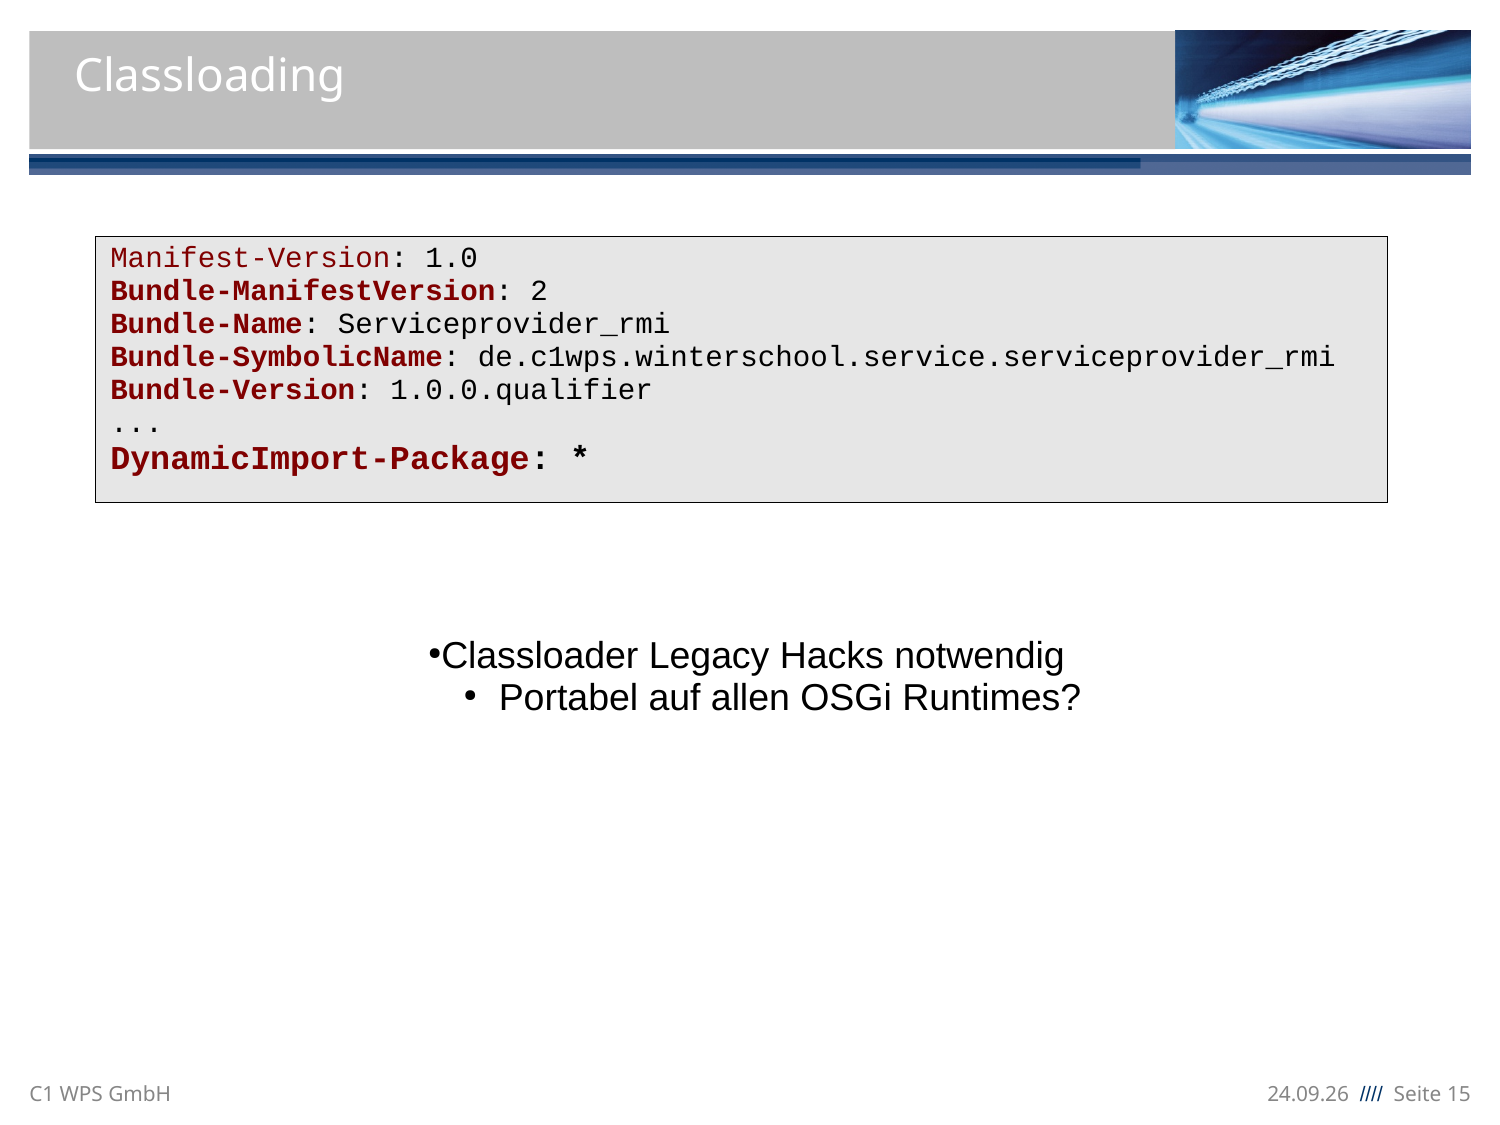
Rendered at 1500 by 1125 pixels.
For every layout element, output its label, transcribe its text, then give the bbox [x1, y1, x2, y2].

picture [1175, 30, 1471, 149]
picture [29, 154, 1471, 175]
text_box Classloader Legacy Hacks notwendig Portabel auf allen OSGi Runtimes? [413, 626, 1152, 768]
title Classloading [29, 31, 1176, 150]
text_box Manifest-Version: 1.0 Bundle-ManifestVersion: 2 Bundle-Name: Serviceprovider_rmi Bundle-SymbolicName: de.c1wps.winterschool.service.serviceprovider_rmi Bundle-Version: 1.0.0.qualifier ... DynamicImport-Package: * [95, 236, 1388, 503]
